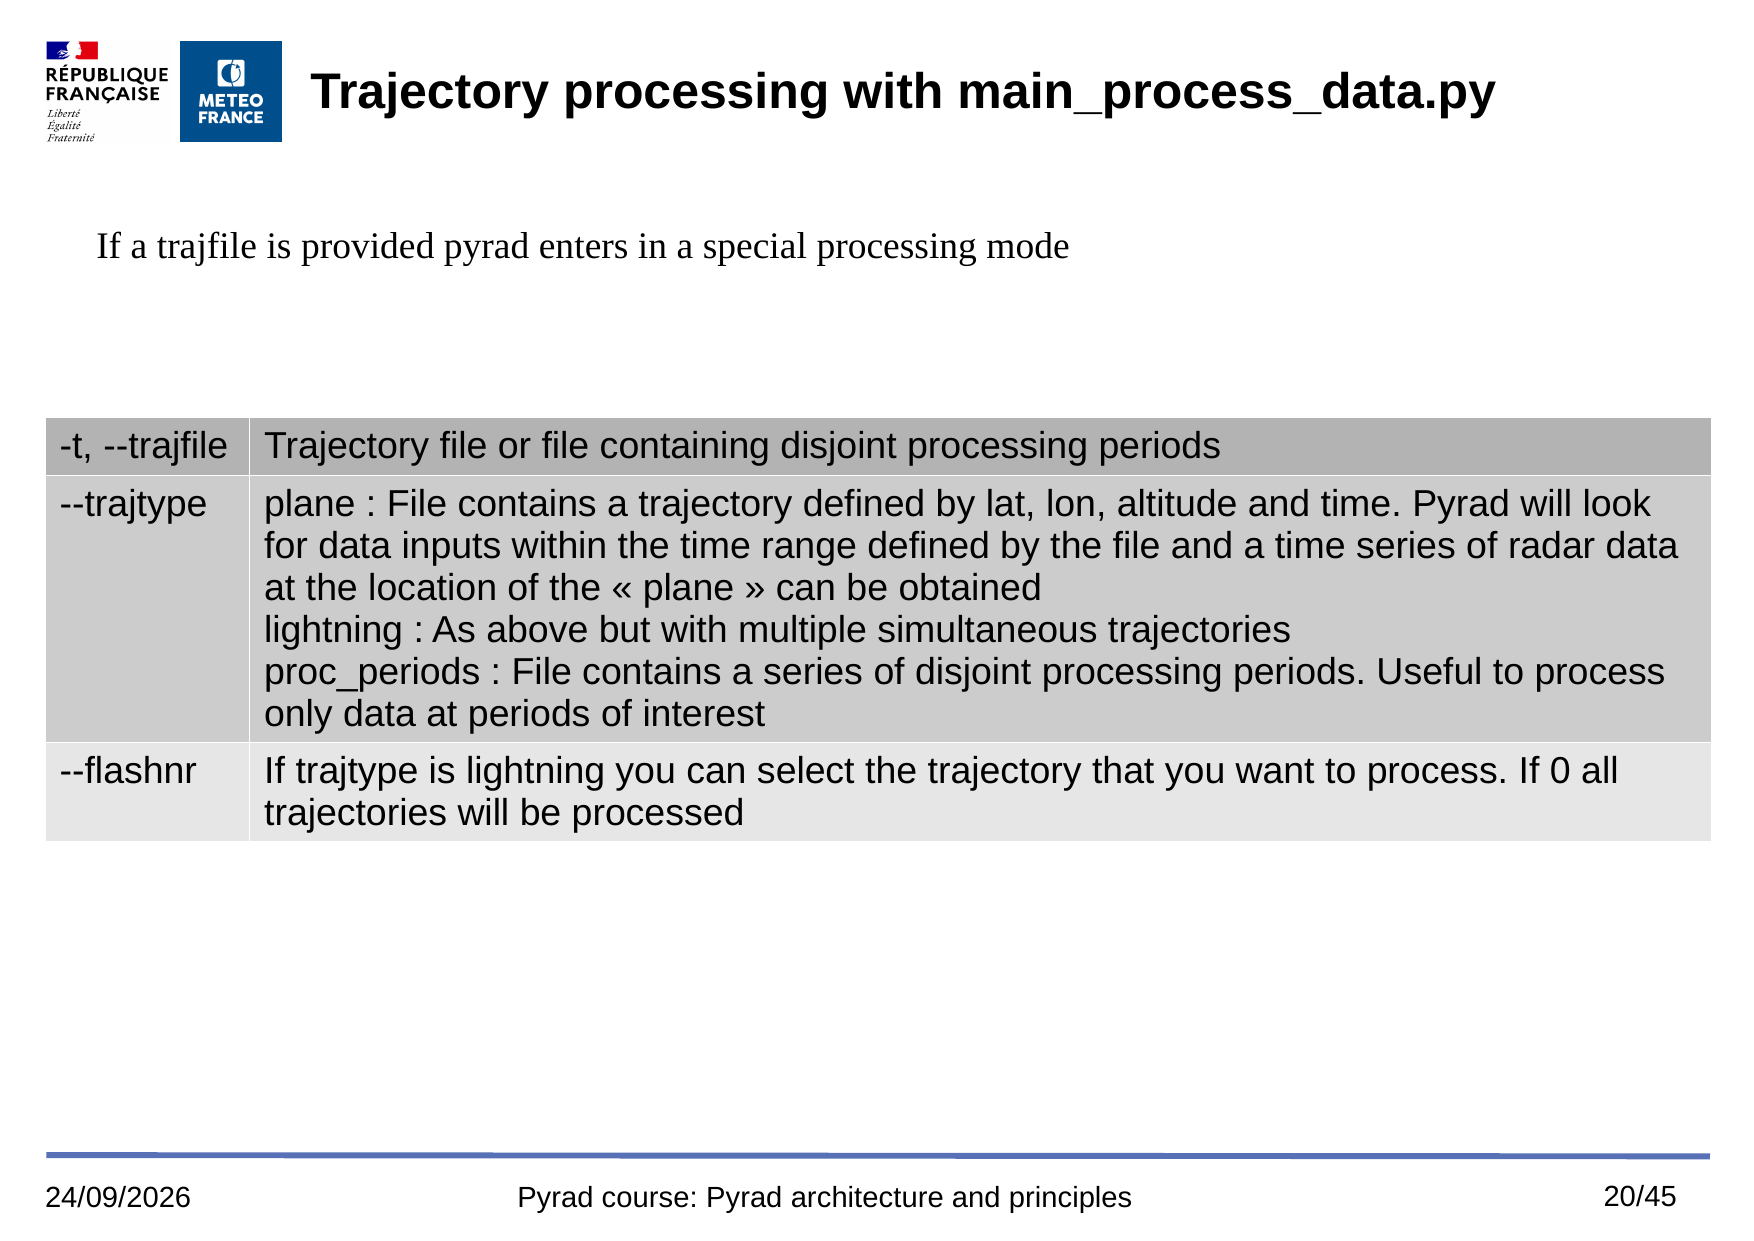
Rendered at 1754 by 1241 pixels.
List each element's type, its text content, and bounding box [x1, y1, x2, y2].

picture [180, 41, 282, 142]
text_box If a trajfile is provided pyrad enters in a special processing mode [81, 217, 1087, 275]
table_cell plane : File contains a trajectory defined by lat, lon, altitude and time. Pyrad will look for data inputs within the time range defined by the file and a time series of radar data at the location of the « plane » can be obtained lightning : As above but with multiple simultaneous trajectories proc_periods : File contains a series of disjoint processing periods. Useful to process only data at periods of interest [250, 476, 1711, 742]
picture [46, 41, 172, 142]
table_header Trajectory file or file containing disjoint processing periods [250, 418, 1711, 475]
table_header -t, --trajfile [46, 418, 249, 475]
table_cell --flashnr [46, 743, 249, 841]
table_cell --trajtype [46, 476, 249, 742]
title Trajectory processing with main_process_data.py [310, 40, 1697, 142]
table_cell If trajtype is lightning you can select the trajectory that you want to process. If 0 all trajectories will be processed [250, 743, 1711, 841]
